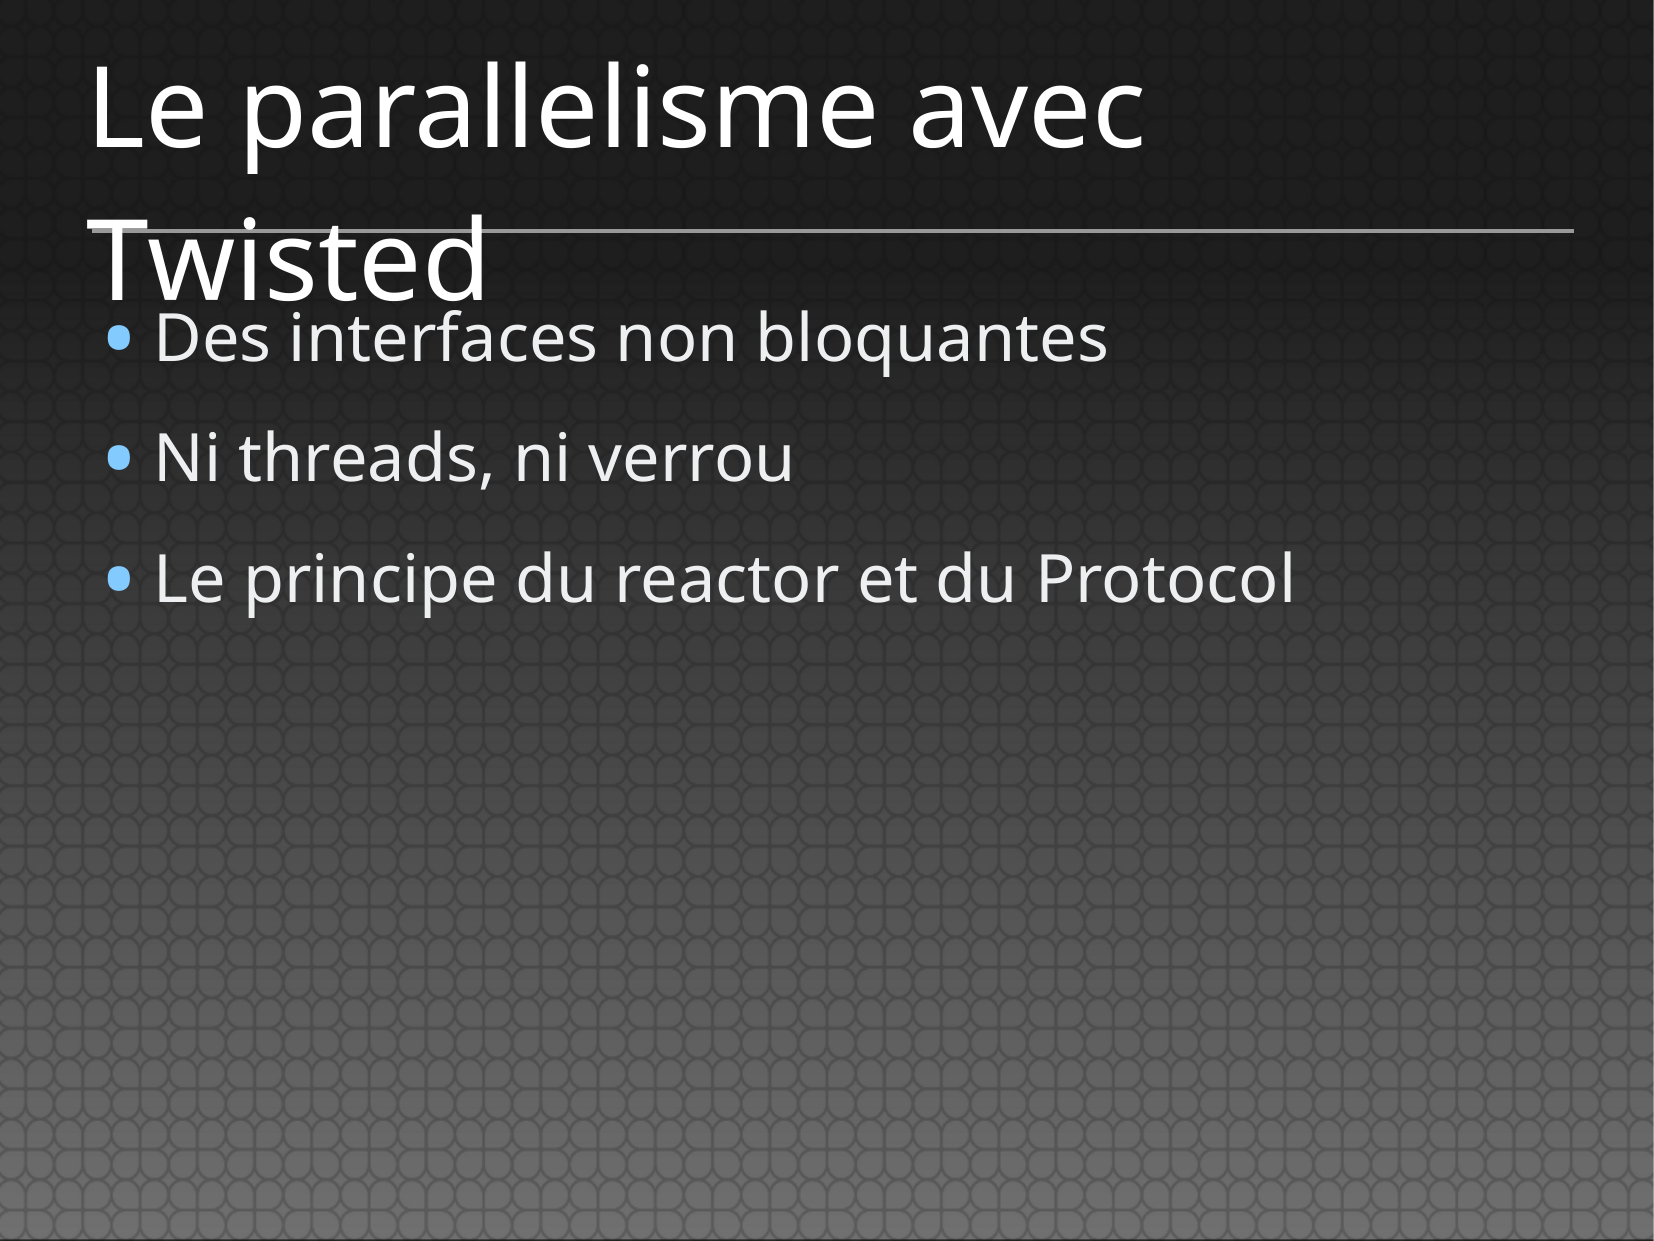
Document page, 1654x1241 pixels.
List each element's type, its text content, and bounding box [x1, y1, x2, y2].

picture [0, 0, 1654, 1241]
title Le parallelisme avec Twisted [86, 112, 1576, 249]
list Des interfaces non bloquantes Ni threads, ni verrou Le principe du reactor et du Protocol [82, 290, 1571, 1109]
